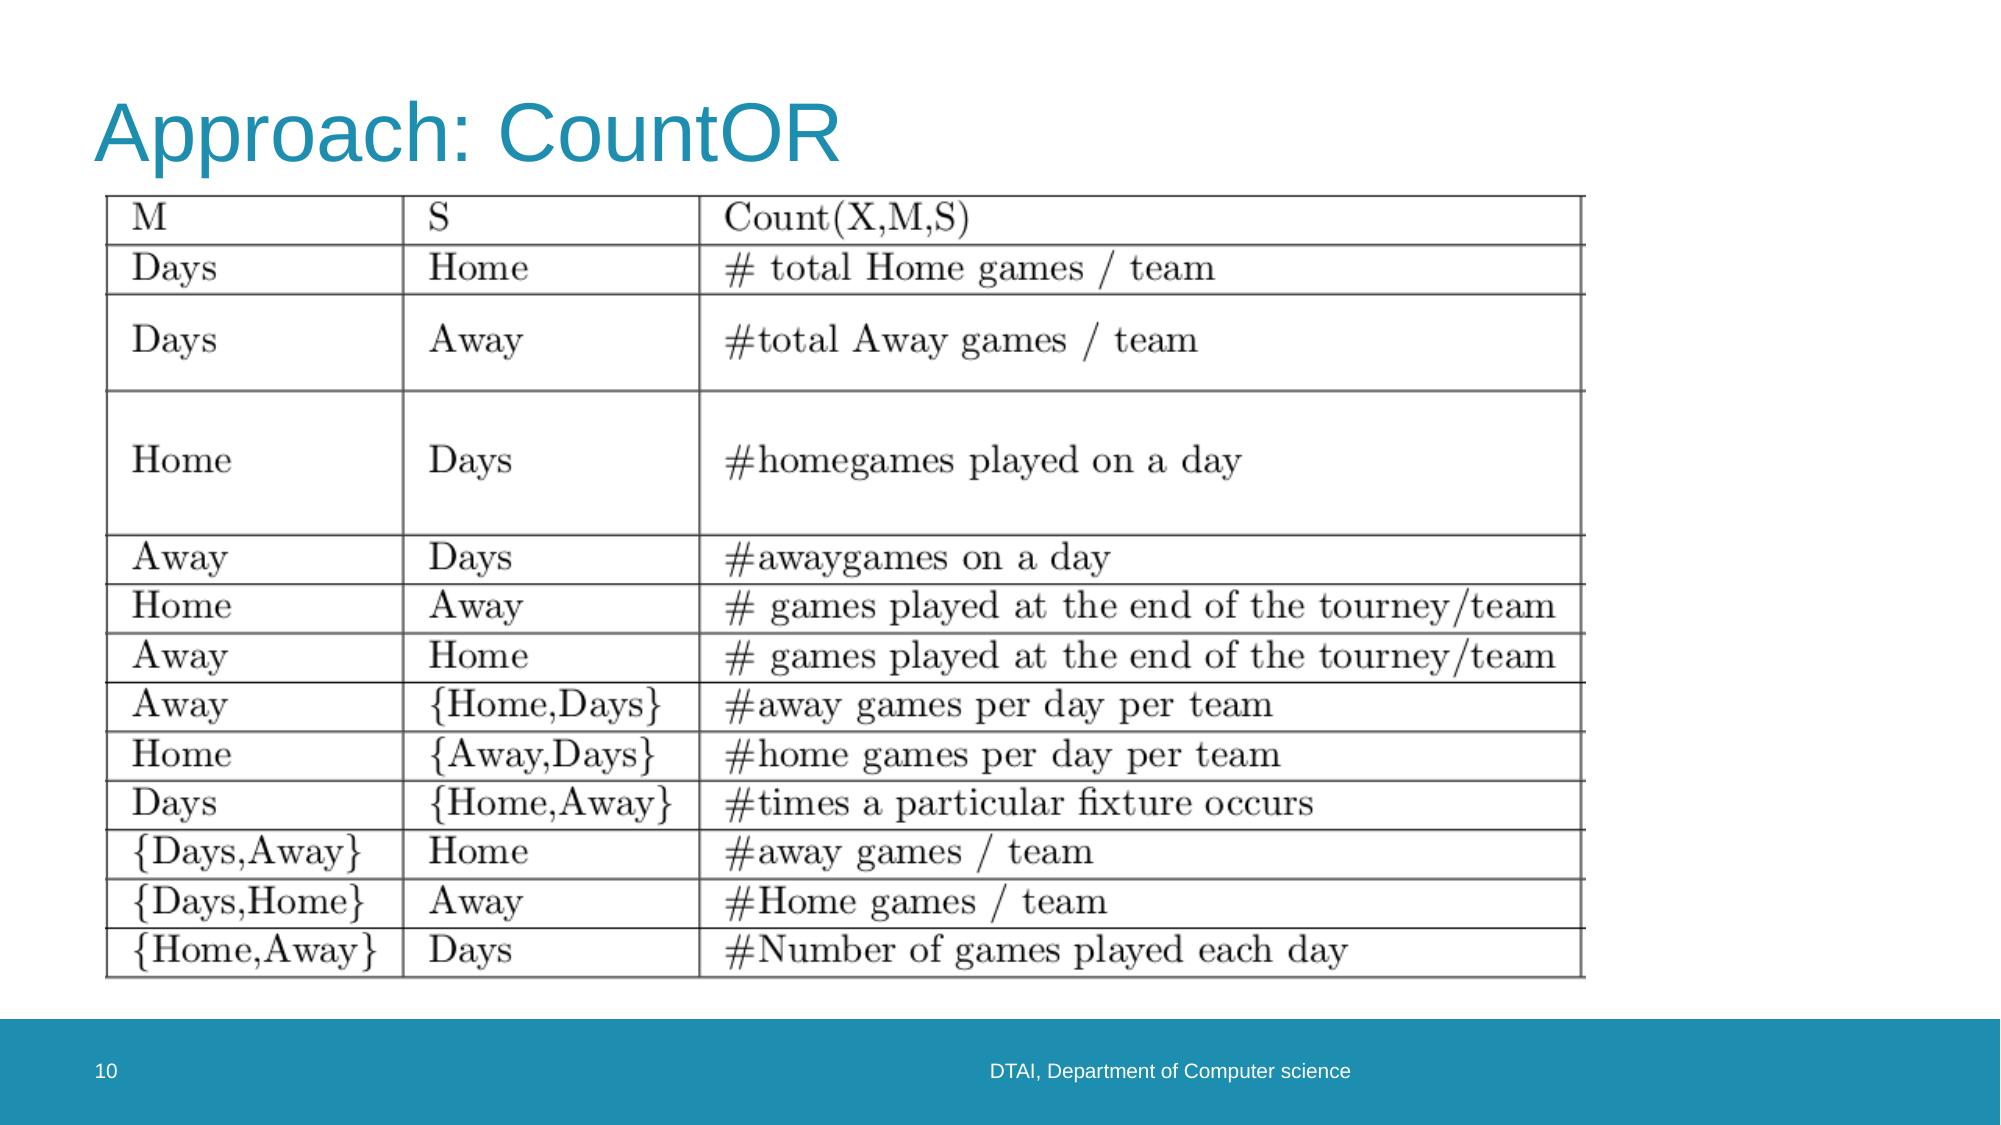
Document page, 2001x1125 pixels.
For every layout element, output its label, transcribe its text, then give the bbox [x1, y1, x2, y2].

text_box <number> [94, 1018, 201, 1125]
text_box DTAI, Department of Computer science [989, 1018, 1809, 1125]
picture [105, 194, 1586, 984]
title Approach: CountOR [94, 33, 1906, 223]
